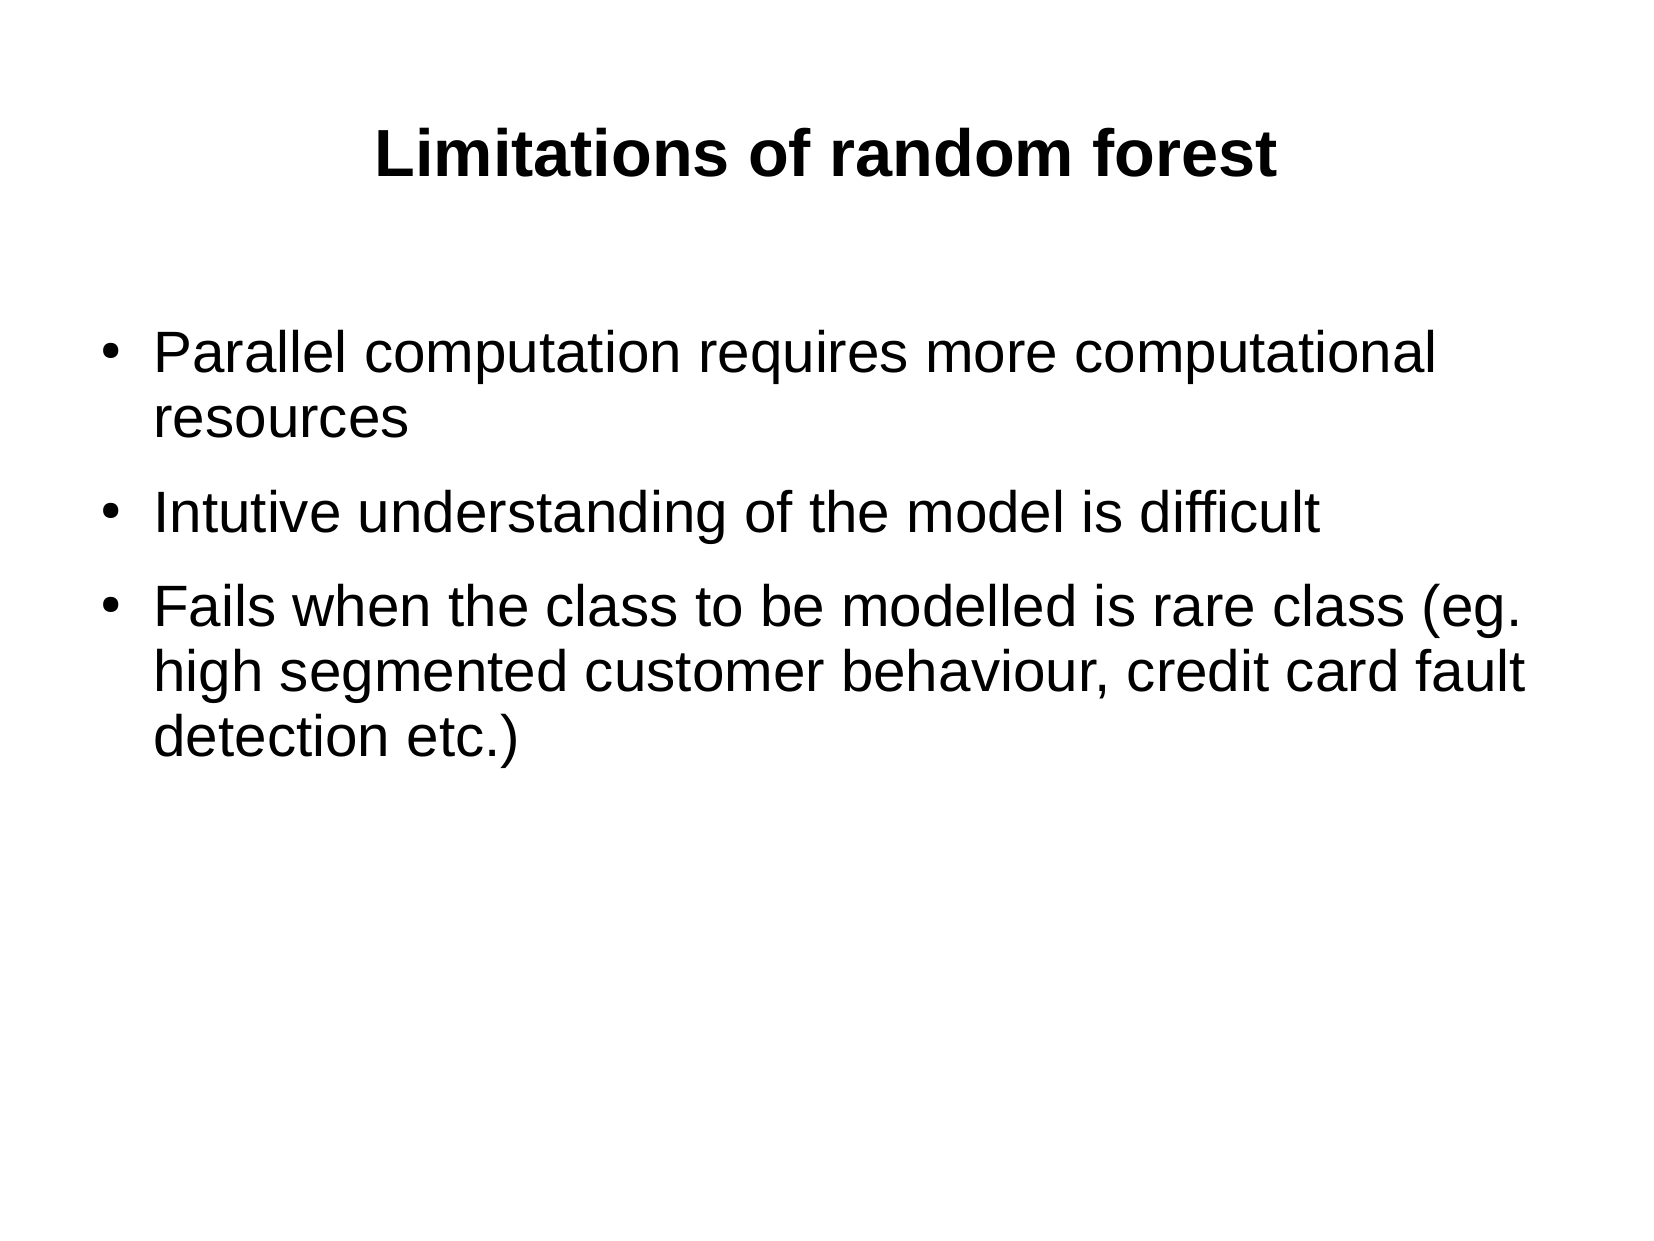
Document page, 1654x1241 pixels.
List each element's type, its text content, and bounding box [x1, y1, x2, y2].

list Parallel computation requires more computational resources Intutive understanding of the model is difficult Fails when the class to be modelled is rare class (eg. high segmented customer behaviour, credit card fault detection etc.) [82, 319, 1571, 1039]
title Limitations of random forest [82, 49, 1571, 257]
